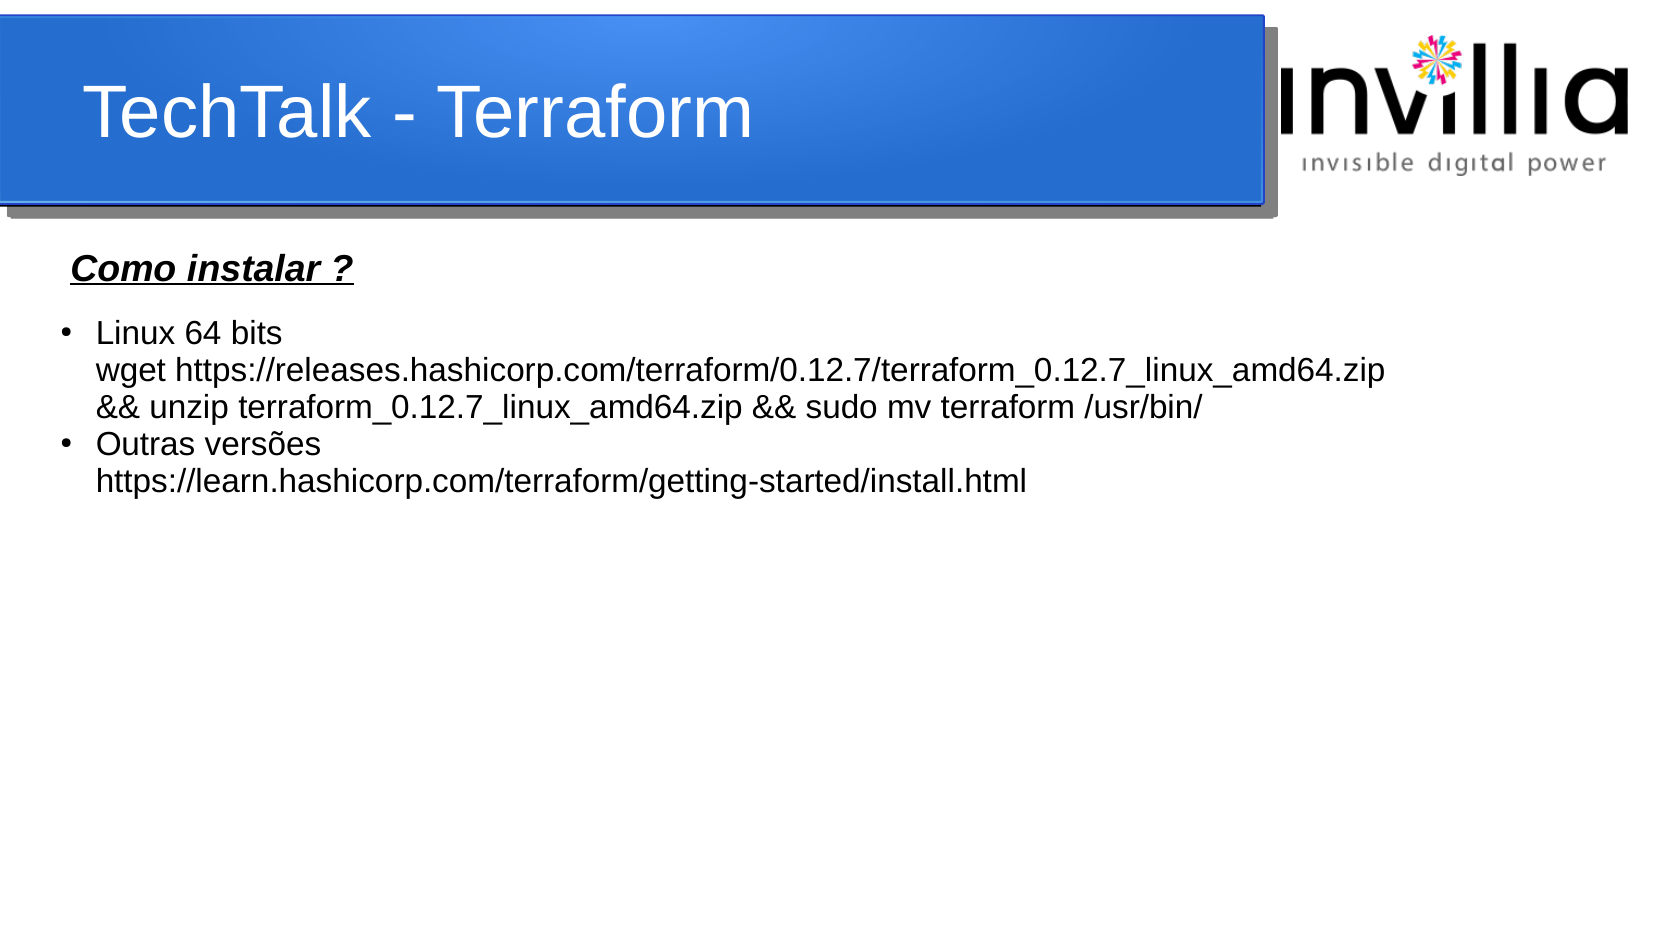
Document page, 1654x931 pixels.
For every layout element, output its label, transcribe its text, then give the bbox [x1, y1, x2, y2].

text_box Linux 64 bits wget https://releases.hashicorp.com/terraform/0.12.7/terraform_0.12.7_linux_amd64.zip && unzip terraform_0.12.7_linux_amd64.zip && sudo mv terraform /usr/bin/ Outras versões https://learn.hashicorp.com/terraform/getting-started/install.html [45, 307, 1452, 545]
text_box Como instalar ? [55, 239, 993, 339]
picture [1281, 35, 1629, 176]
title TechTalk - Terraform [82, 35, 1235, 189]
